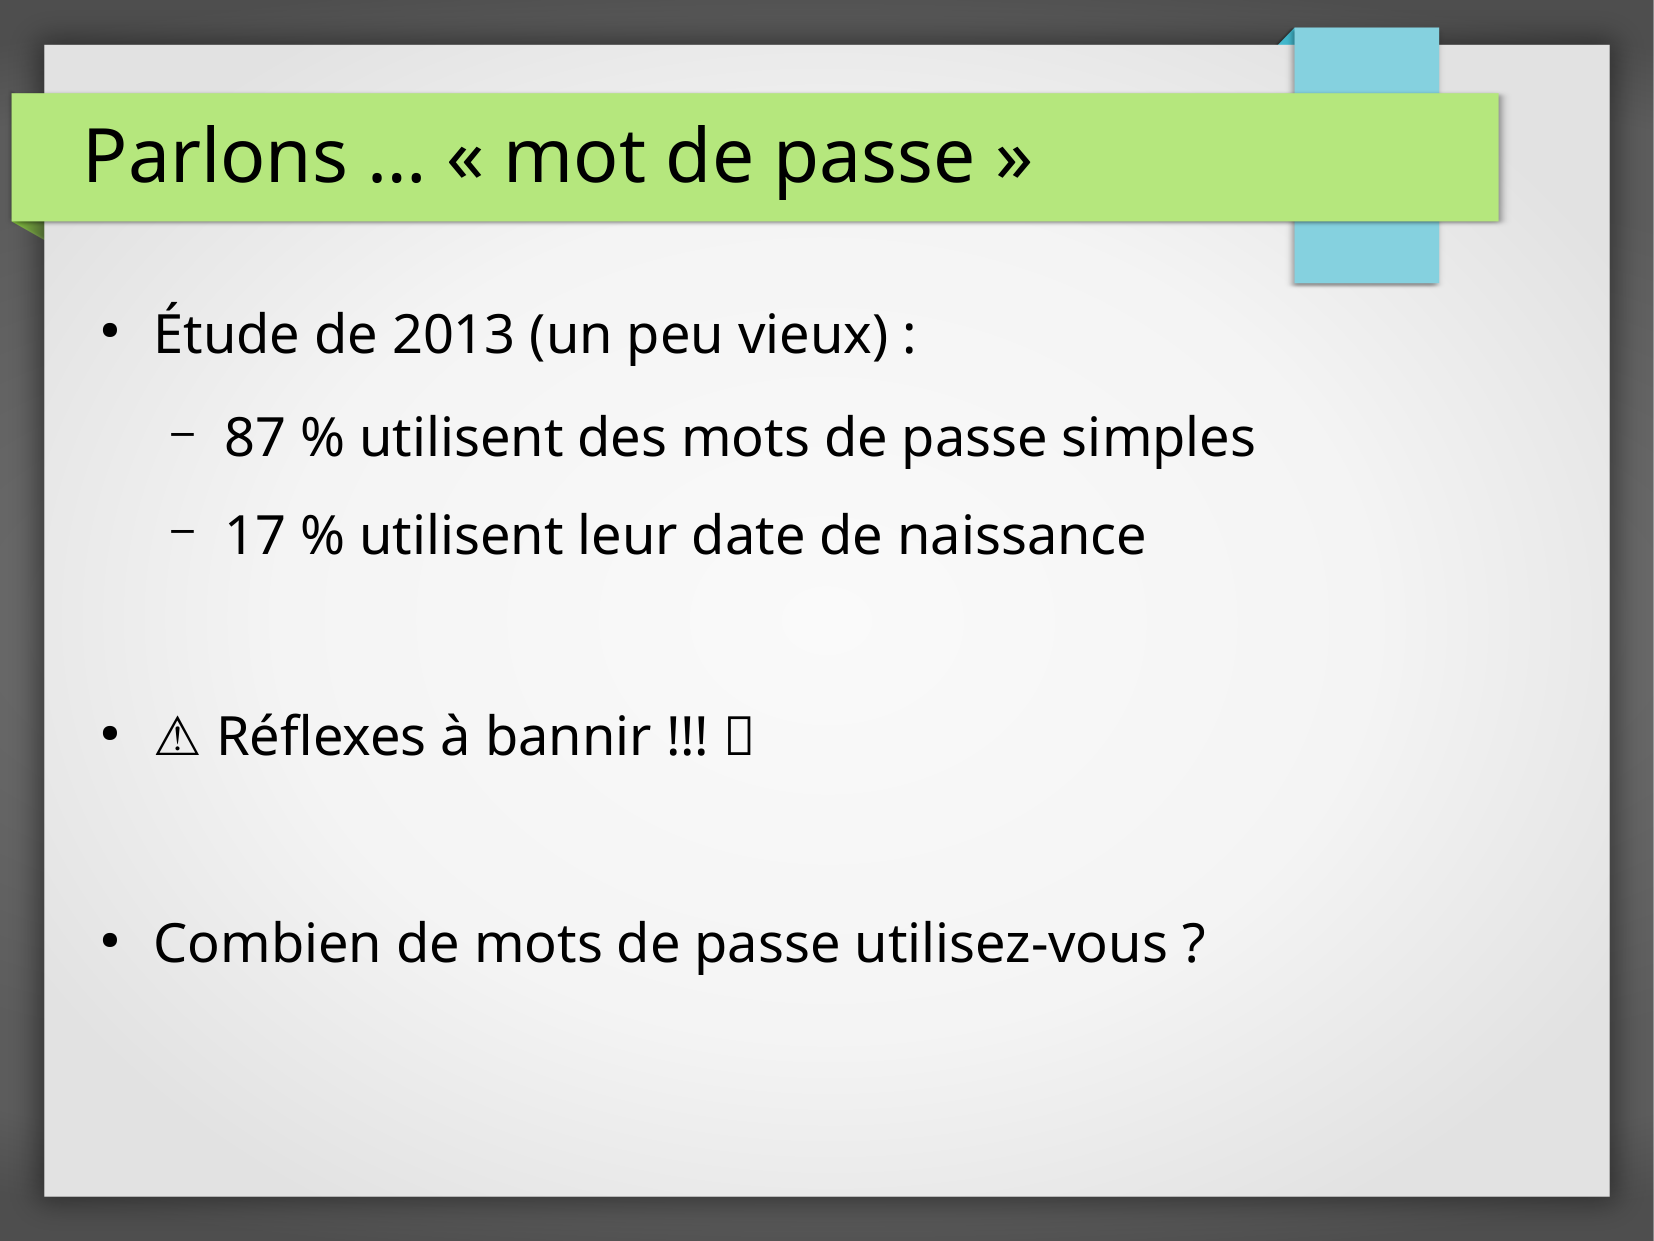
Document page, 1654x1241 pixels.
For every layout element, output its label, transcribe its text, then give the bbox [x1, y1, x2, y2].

list Étude de 2013 (un peu vieux) : 87 % utilisent des mots de passe simples 17 % utilisent leur date de naissance ⚠️ Réflexes à bannir !!! 🚨 Combien de mots de passe utilisez-vous ? [82, 295, 1571, 1015]
picture [0, 0, 1654, 1241]
title Parlons … « mot de passe » [82, 94, 1264, 213]
